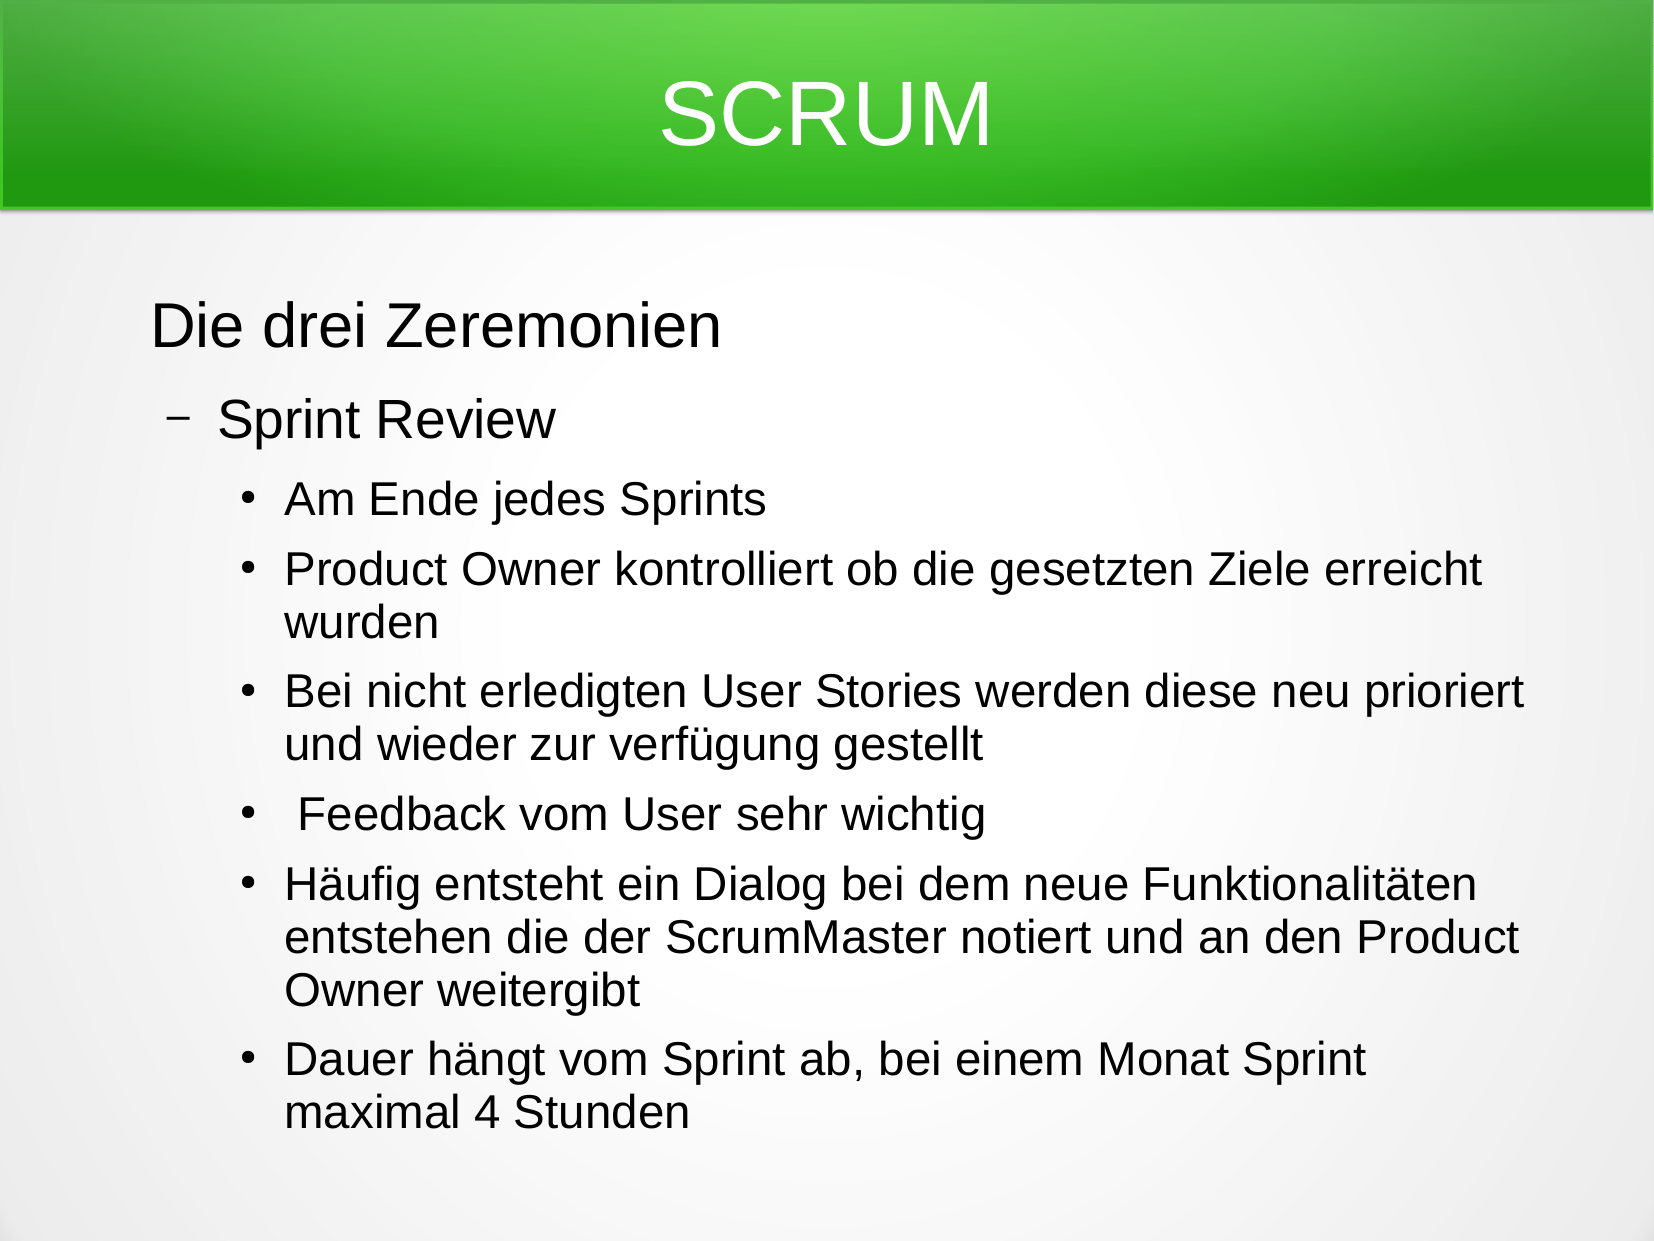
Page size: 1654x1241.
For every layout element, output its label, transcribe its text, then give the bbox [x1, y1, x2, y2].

list Die drei Zeremonien Sprint Review Am Ende jedes Sprints Product Owner kontrolliert ob die gesetzten Ziele erreicht wurden Bei nicht erledigten User Stories werden diese neu prioriert und wieder zur verfügung gestellt Feedback vom User sehr wichtig Häufig entsteht ein Dialog bei dem neue Funktionalitäten entstehen die der ScrumMaster notiert und an den Product Owner weitergibt Dauer hängt vom Sprint ab, bei einem Monat Sprint maximal 4 Stunden [82, 290, 1538, 1146]
title SCRUM [82, 49, 1571, 179]
